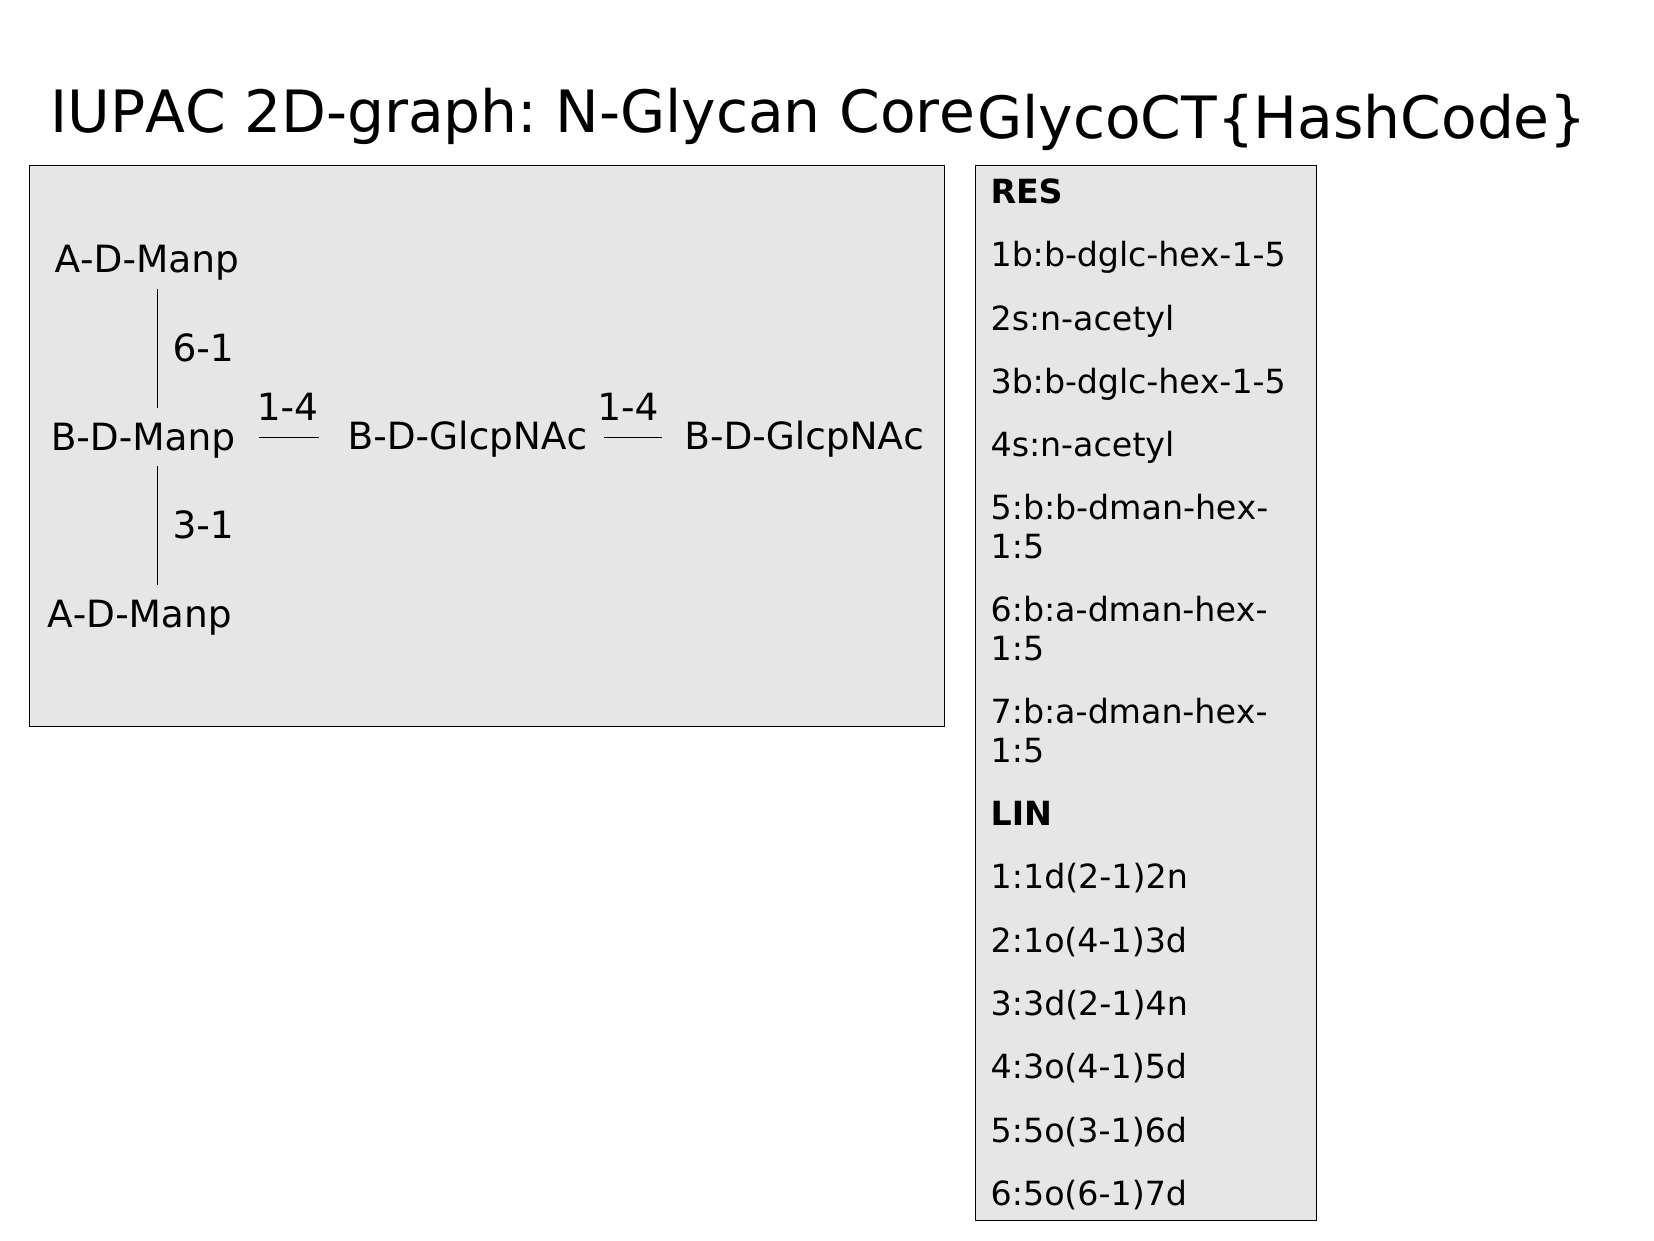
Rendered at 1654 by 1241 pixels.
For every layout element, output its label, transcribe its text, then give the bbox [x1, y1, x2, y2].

text_box B-D-Manp [36, 408, 231, 465]
text_box GlycoCT{HashCode} [962, 76, 1508, 157]
text_box B-D-GlcpNAc [332, 407, 584, 464]
text_box A-D-Manp [39, 230, 236, 287]
text_box 1-4 [582, 377, 663, 435]
text_box 1-4 [242, 378, 322, 436]
text_box B-D-GlcpNAc [669, 407, 920, 464]
text_box RES 1b:b-dglc-hex-1-5 2s:n-acetyl 3b:b-dglc-hex-1-5 4s:n-acetyl 5:b:b-dman-hex-1:5 6:b:a-dman-hex-1:5 7:b:a-dman-hex-1:5 LIN 1:1d(2-1)2n 2:1o(4-1)3d 3:3d(2-1)4n 4:3o(4-1)5d 5:5o(3-1)6d 6:5o(6-1)7d [975, 165, 1317, 1083]
text_box [29, 165, 945, 727]
text_box 3-1 [157, 496, 238, 554]
text_box IUPAC 2D-graph: N-Glycan Core [35, 70, 867, 151]
text_box 6-1 [157, 319, 238, 376]
text_box A-D-Manp [32, 585, 229, 642]
